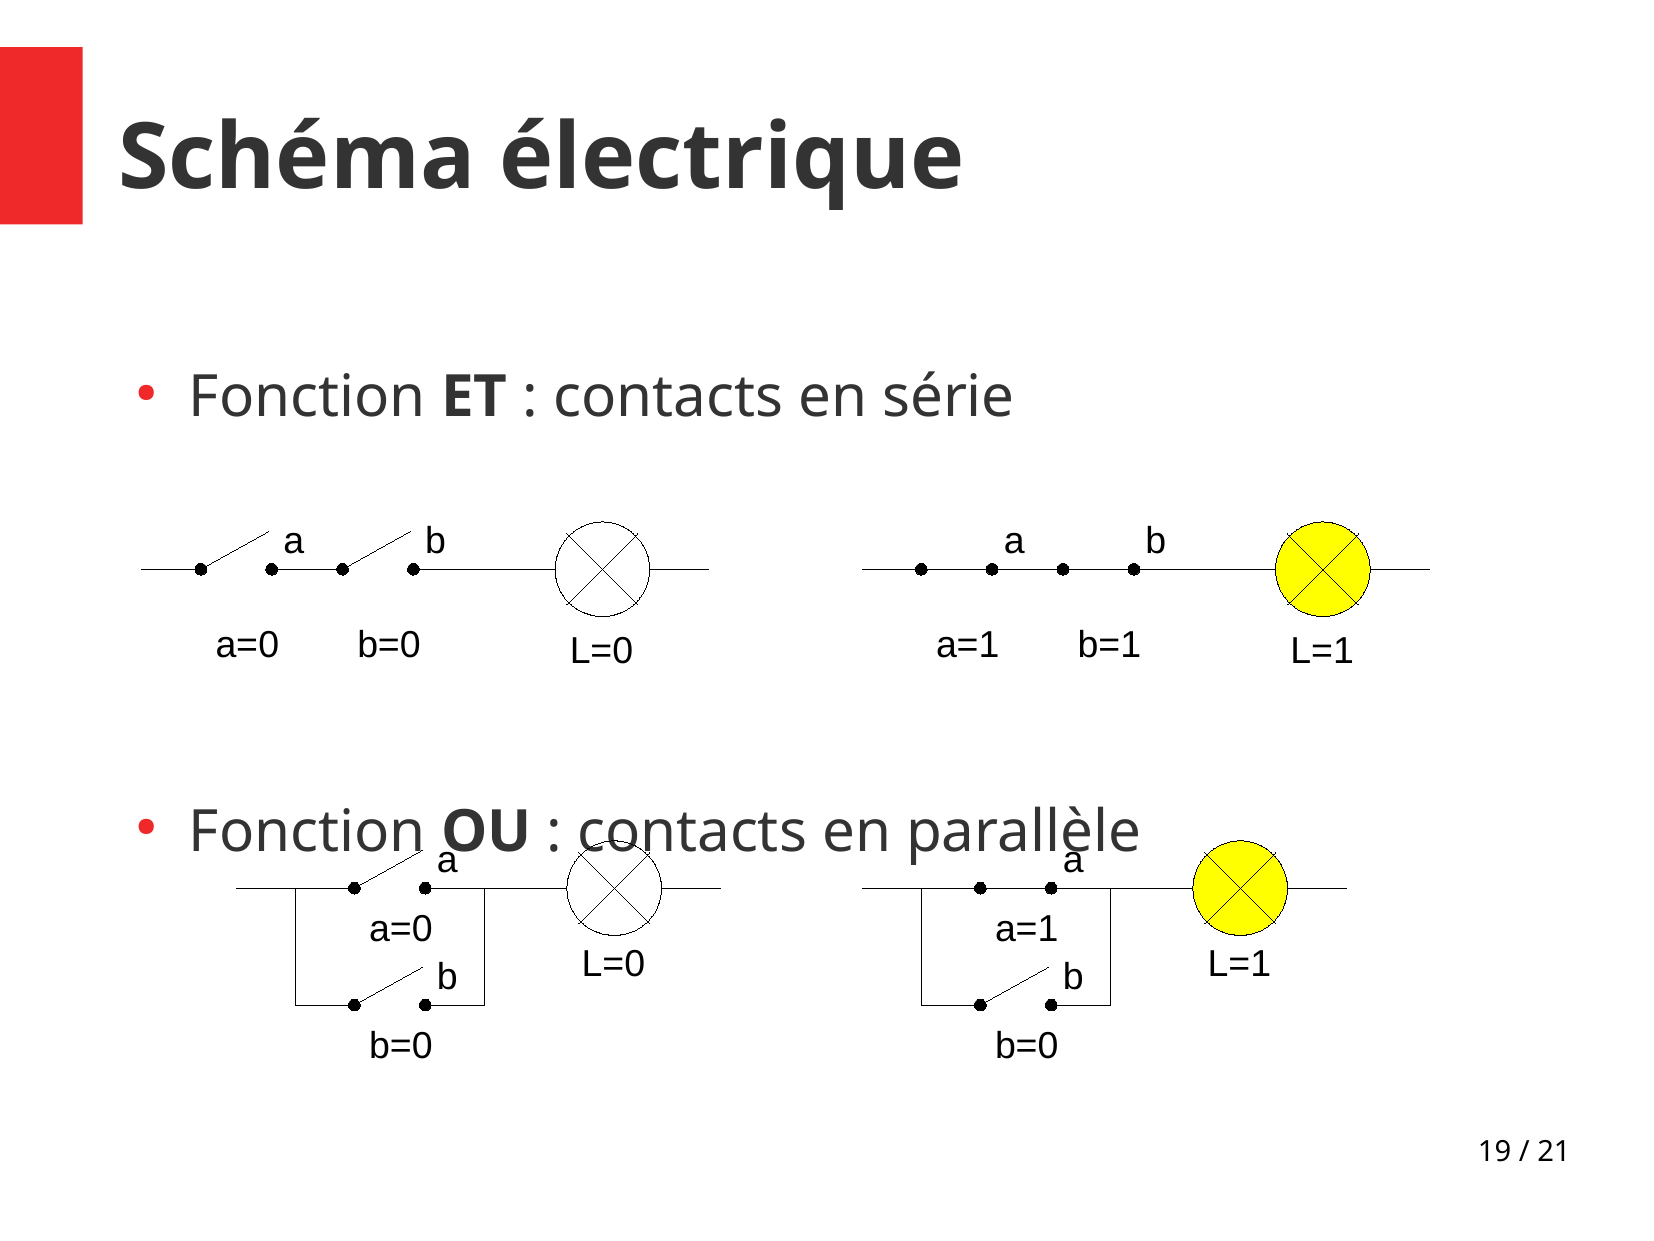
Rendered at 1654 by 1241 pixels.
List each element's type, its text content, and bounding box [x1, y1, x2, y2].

text_box [974, 999, 987, 1011]
text_box [419, 999, 432, 1011]
text_box [915, 563, 928, 576]
text_box [1127, 563, 1140, 576]
text_box L=1 [1275, 621, 1382, 721]
text_box [1192, 840, 1288, 935]
text_box L=0 [555, 621, 662, 721]
text_box [265, 563, 278, 576]
text_box [348, 999, 361, 1011]
text_box [1275, 521, 1371, 617]
text_box a [988, 512, 1040, 570]
text_box [419, 882, 432, 895]
text_box a [268, 512, 319, 570]
text_box [348, 882, 361, 895]
text_box b=0 [342, 616, 436, 674]
text_box a=0 [354, 899, 448, 957]
text_box b [1048, 948, 1099, 1006]
text_box L=1 [1192, 935, 1300, 1035]
list Fonction ET : contacts en série Fonction OU : contacts en parallèle [118, 354, 1536, 1074]
text_box [1045, 882, 1058, 895]
text_box b=1 [1062, 616, 1157, 674]
text_box b [1130, 512, 1182, 570]
text_box a=1 [980, 899, 1074, 957]
text_box a=0 [200, 616, 294, 674]
text_box L=0 [566, 935, 674, 1035]
text_box b=0 [980, 1016, 1074, 1074]
text_box b [410, 512, 461, 570]
text_box [974, 882, 987, 895]
text_box b=0 [354, 1016, 448, 1074]
text_box [986, 563, 999, 576]
text_box a [1048, 831, 1099, 889]
text_box b [422, 948, 473, 1006]
title Schéma électrique [118, 49, 1571, 257]
text_box [1045, 999, 1058, 1011]
text_box [1057, 563, 1069, 576]
text_box a [422, 831, 473, 889]
text_box [407, 563, 420, 576]
text_box [194, 563, 207, 576]
text_box a=1 [921, 616, 1015, 674]
text_box [336, 563, 349, 576]
